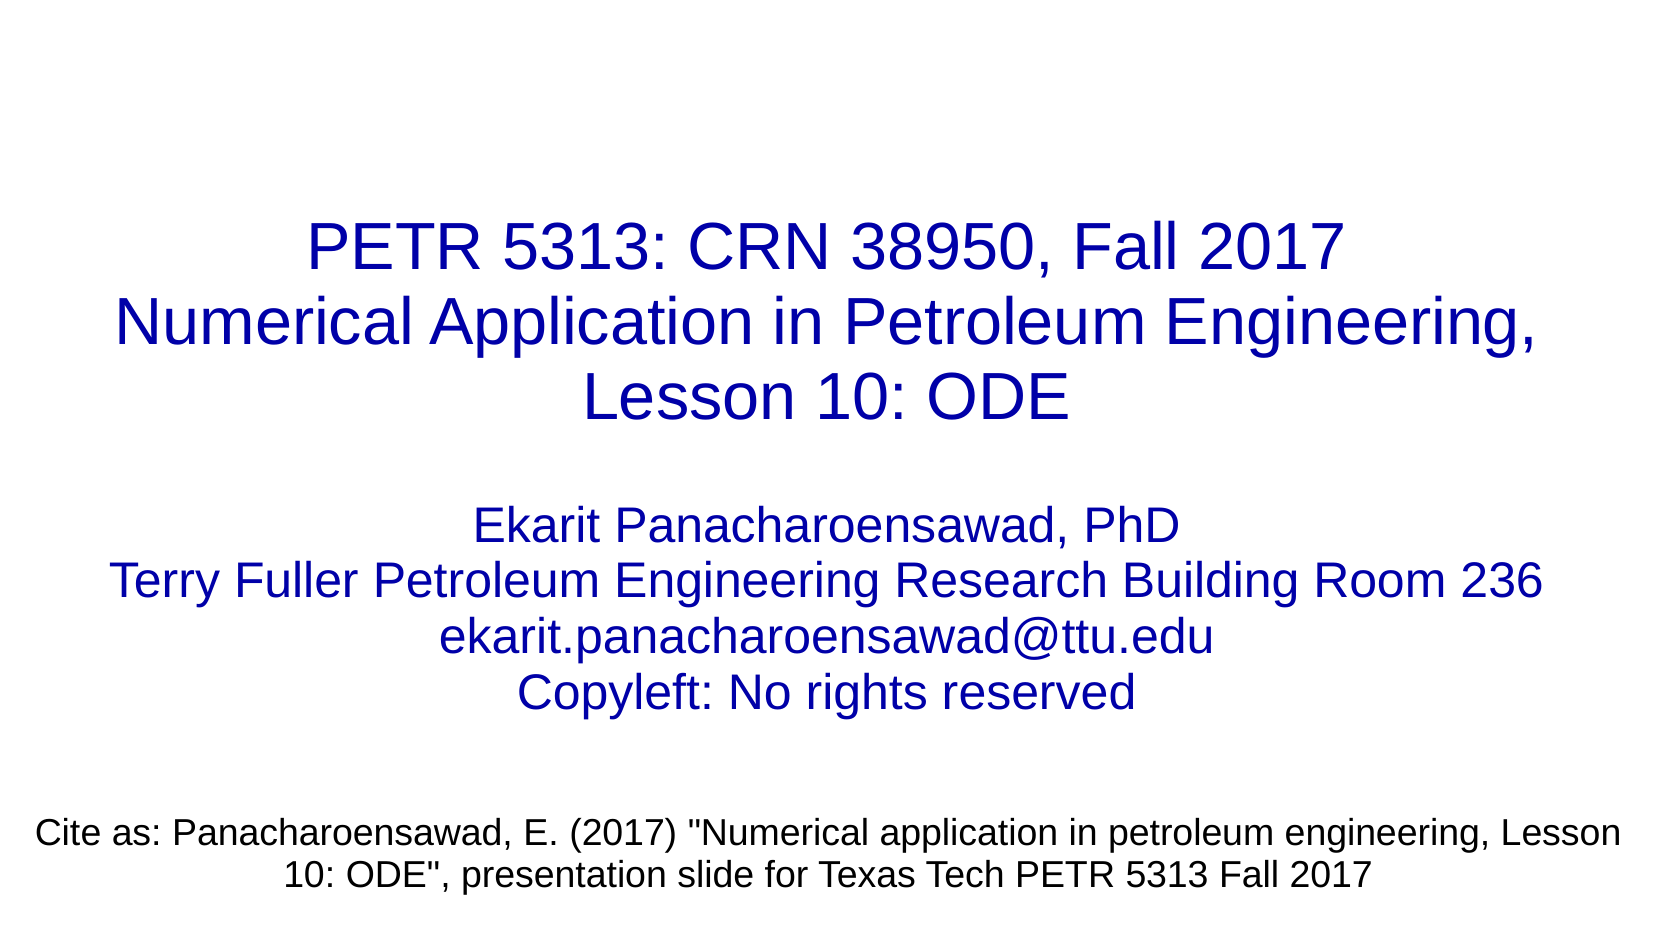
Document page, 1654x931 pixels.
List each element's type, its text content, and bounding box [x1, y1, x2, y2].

text_box Cite as: Panacharoensawad, E. (2017) "Numerical application in petroleum engineering, Lesson 10: ODE", presentation slide for Texas Tech PETR 5313 Fall 2017 [18, 803, 1639, 914]
title PETR 5313: CRN 38950, Fall 2017 Numerical Application in Petroleum Engineering, Lesson 10: ODE [28, 172, 1626, 470]
title Ekarit Panacharoensawad, PhD Terry Fuller Petroleum Engineering Research Building Room 236 ekarit.panacharoensawad@ttu.edu Copyleft: No rights reserved [28, 496, 1626, 721]
